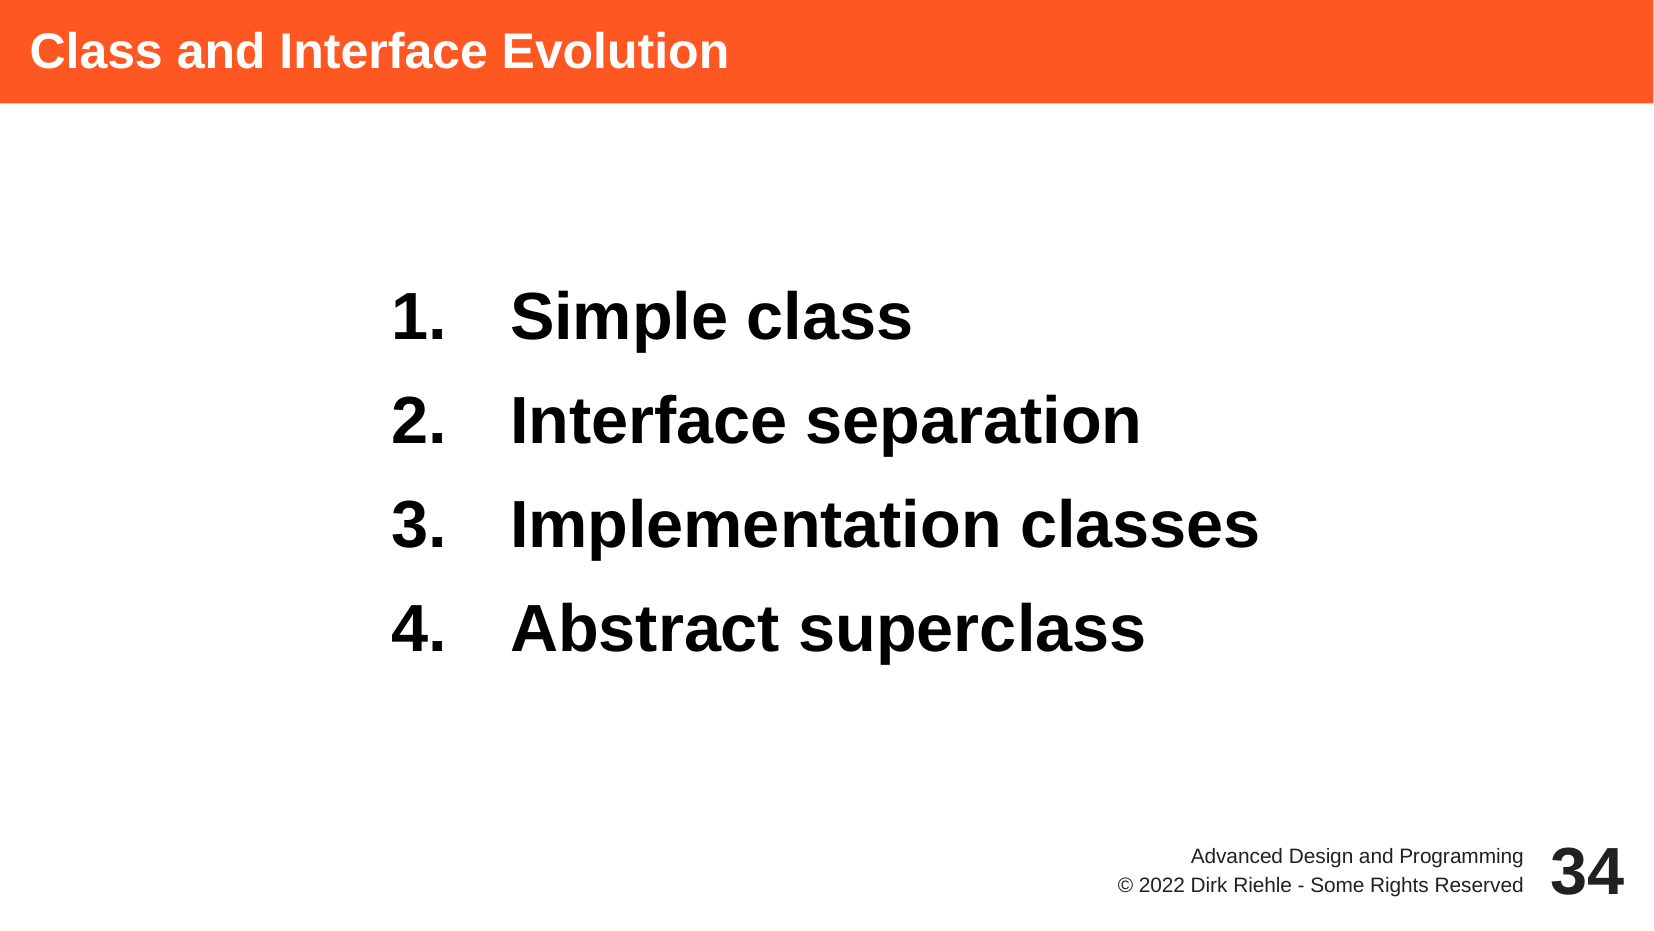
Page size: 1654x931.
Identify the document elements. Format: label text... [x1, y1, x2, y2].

title Class and Interface Evolution [0, 0, 1654, 104]
subtitle Simple class Interface separation Implementation classes Abstract superclass [29, 132, 1625, 813]
